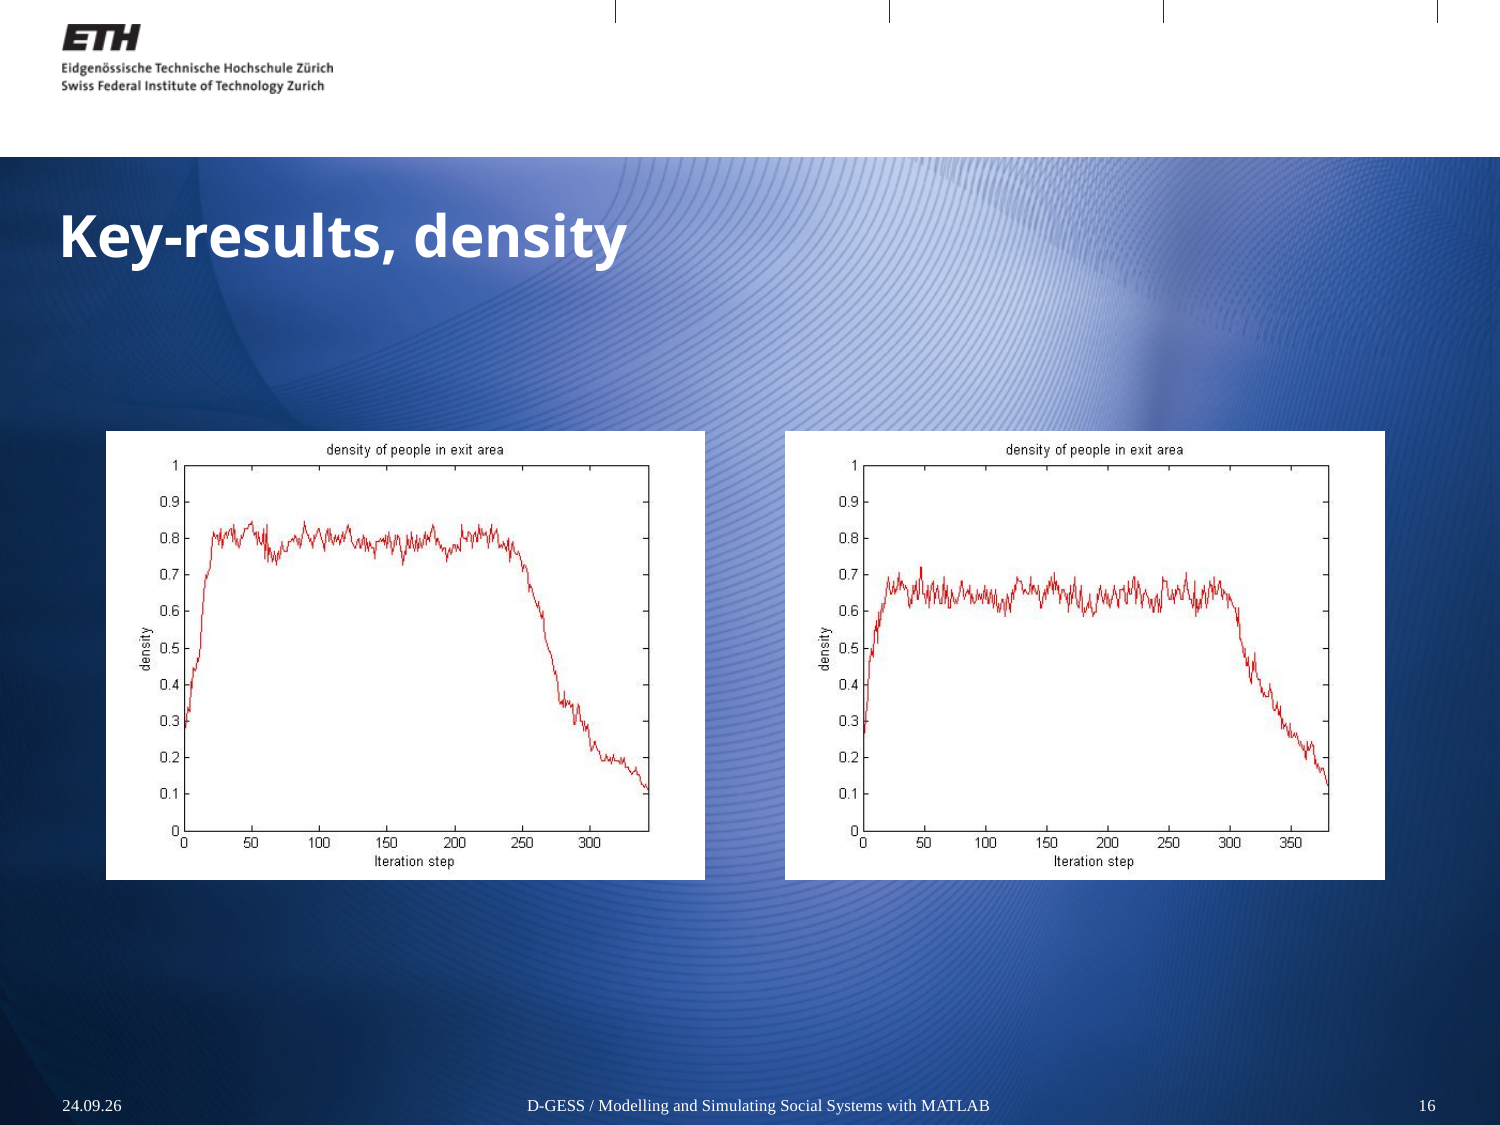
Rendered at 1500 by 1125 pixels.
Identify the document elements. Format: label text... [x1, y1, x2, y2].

title Key-results, density [59, 194, 1409, 383]
list [59, 395, 1426, 1018]
picture [0, 157, 1500, 1125]
picture [62, 24, 333, 94]
